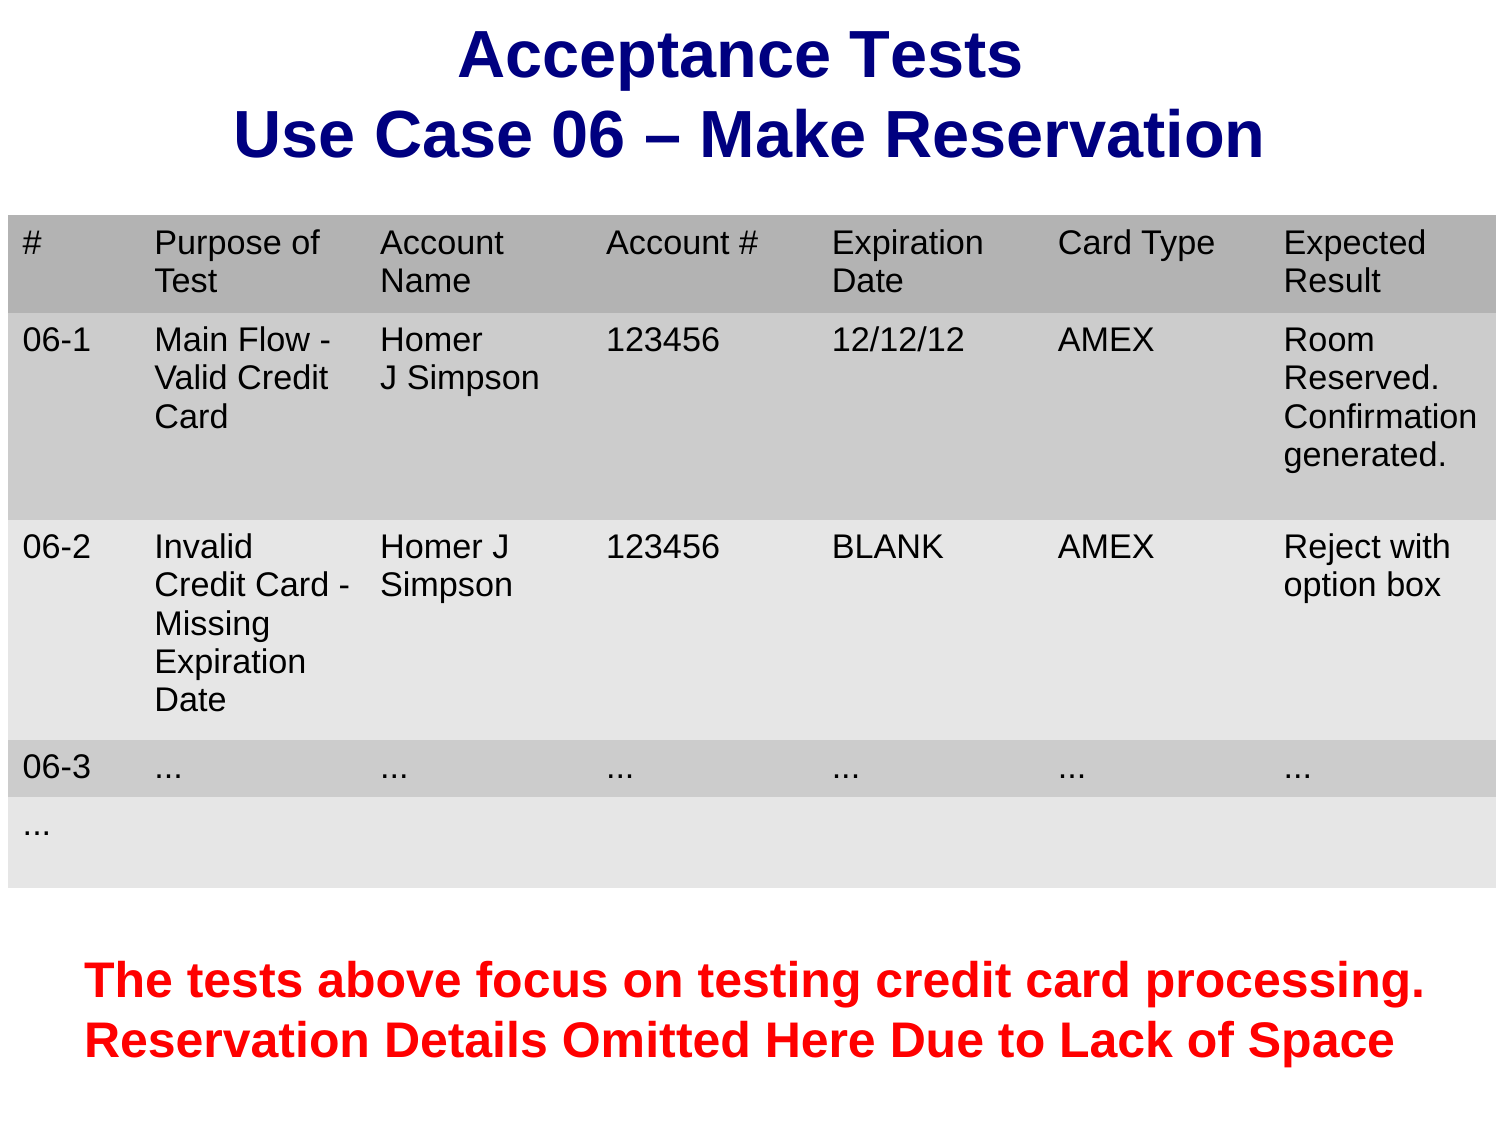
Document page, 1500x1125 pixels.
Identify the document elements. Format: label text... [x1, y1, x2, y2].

table_cell ... [817, 740, 1043, 797]
table_cell ... [365, 740, 591, 797]
table_cell Reject with option box [1269, 520, 1496, 740]
title Acceptance Tests Use Case 06 – Make Reservation [75, 2, 1425, 179]
table_header Account Name [365, 215, 591, 313]
table_cell Main Flow - Valid Credit Card [140, 313, 365, 520]
table_cell [1269, 797, 1496, 888]
table_cell AMEX [1043, 520, 1269, 740]
table_cell 06-3 [8, 740, 140, 797]
table_cell 06-2 [8, 520, 140, 740]
table_cell BLANK [817, 520, 1043, 740]
table_cell ... [591, 740, 817, 797]
table_cell Room Reserved. Confirmation generated. [1269, 313, 1496, 520]
table_cell [817, 797, 1043, 888]
table_cell [140, 797, 365, 888]
text_box The tests above focus on testing credit card processing. Reservation Details Omitted Here Due to Lack of Space [69, 939, 1442, 1075]
table_cell Homer J Simpson [365, 520, 591, 740]
table_cell AMEX [1043, 313, 1269, 520]
table_header # [8, 215, 140, 313]
table_cell ... [8, 797, 140, 888]
table_cell Homer J Simpson [365, 313, 591, 520]
table_cell 12/12/12 [817, 313, 1043, 520]
table_cell [1043, 797, 1269, 888]
table_cell 123456 [591, 313, 817, 520]
table_cell ... [1043, 740, 1269, 797]
table_header Expiration Date [817, 215, 1043, 313]
table_cell ... [140, 740, 365, 797]
table_cell ... [1269, 740, 1496, 797]
table_cell 123456 [591, 520, 817, 740]
table_header Account # [591, 215, 817, 313]
table_header Purpose of Test [140, 215, 365, 313]
table_header Expected Result [1269, 215, 1496, 313]
table_cell Invalid Credit Card - Missing Expiration Date [140, 520, 365, 740]
table_cell [591, 797, 817, 888]
table_cell 06-1 [8, 313, 140, 520]
table_header Card Type [1043, 215, 1269, 313]
table_cell [365, 797, 591, 888]
